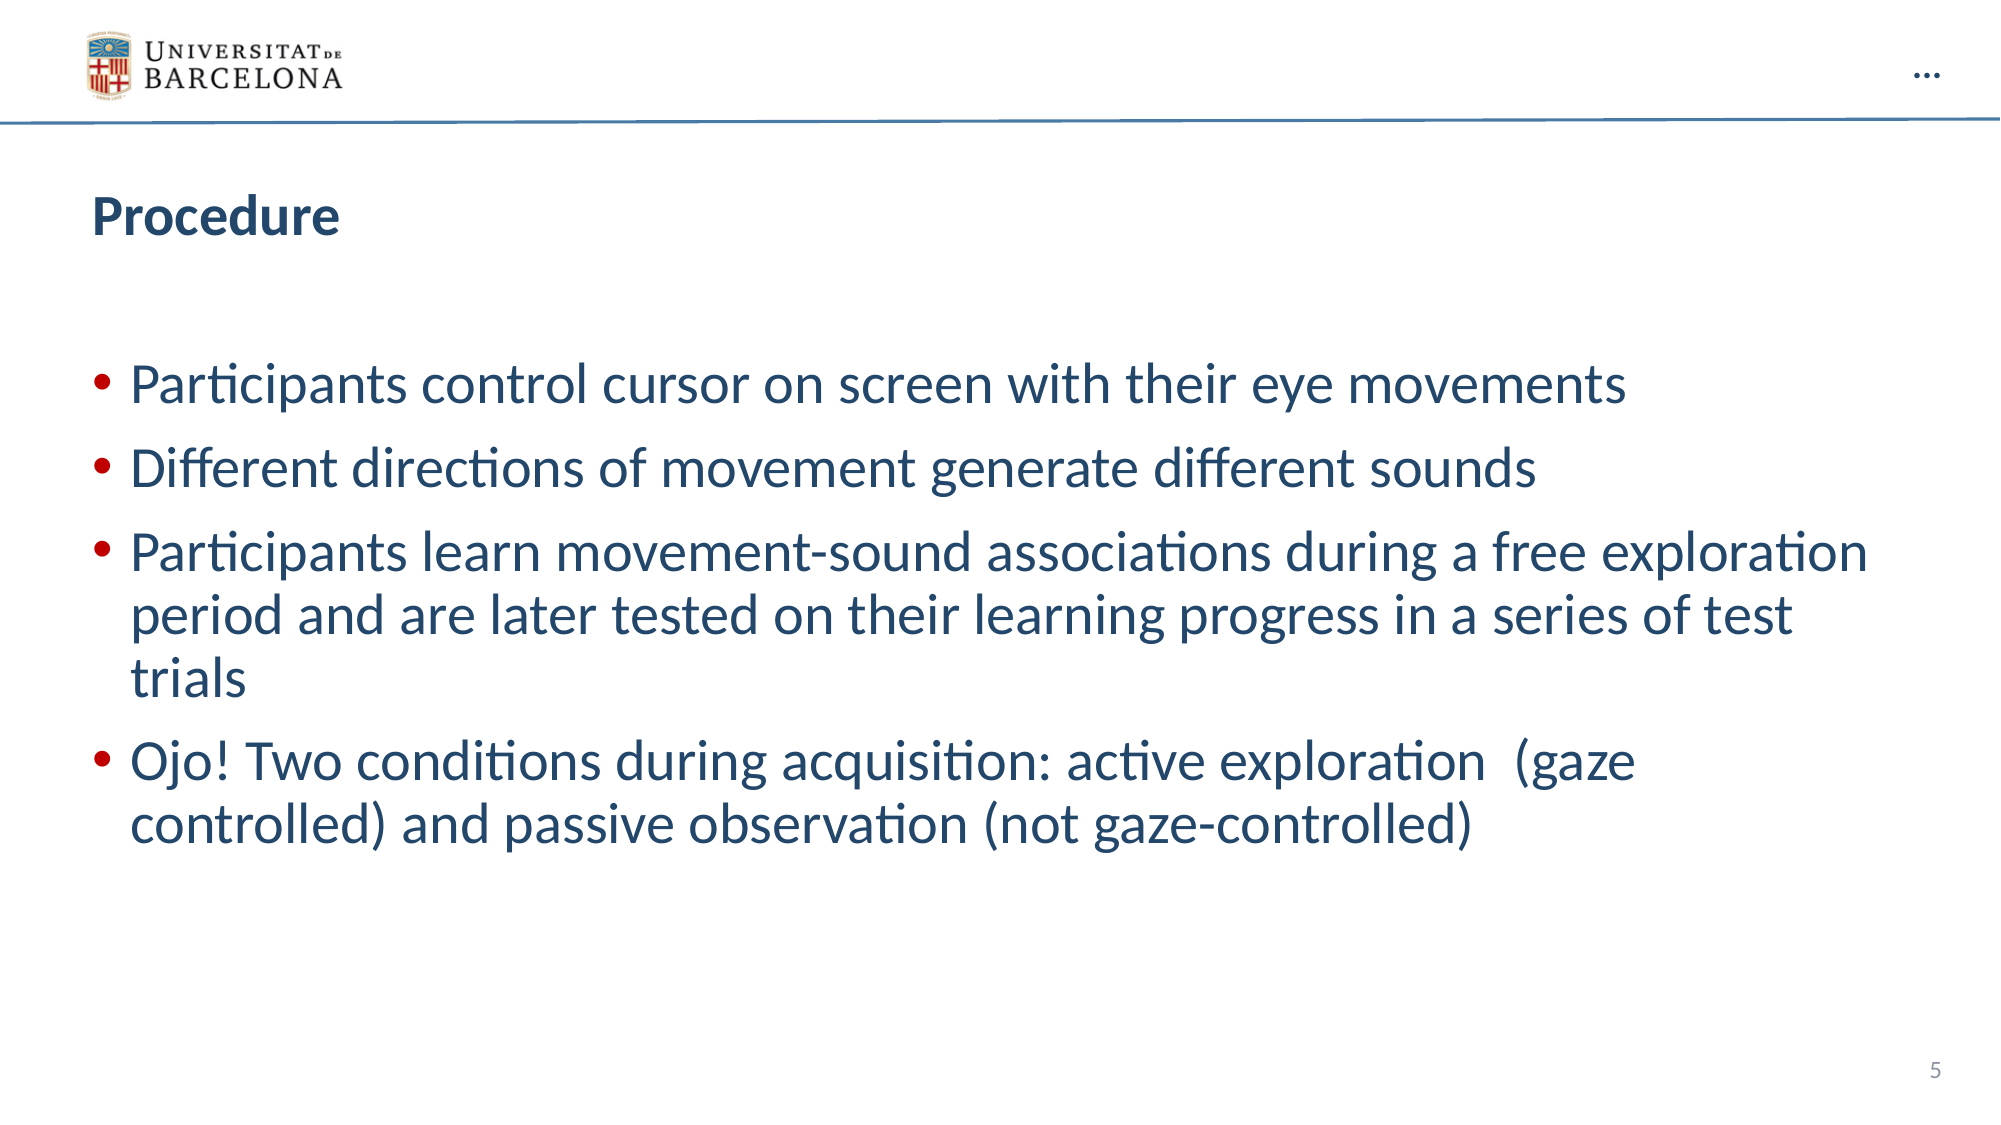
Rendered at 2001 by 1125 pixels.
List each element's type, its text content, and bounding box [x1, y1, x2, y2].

picture [77, 23, 353, 109]
title ... [673, 29, 1957, 103]
list Procedure Participants control cursor on screen with their eye movements Different directions of movement generate different sounds Participants learn movement-sound associations during a free exploration period and are later tested on their learning progress in a series of test trials Ojo! Two conditions during acquisition: active exploration (gaze controlled) and passive observation (not gaze-controlled) [77, 178, 1891, 1014]
slide_number 13 [1507, 1038, 1957, 1099]
